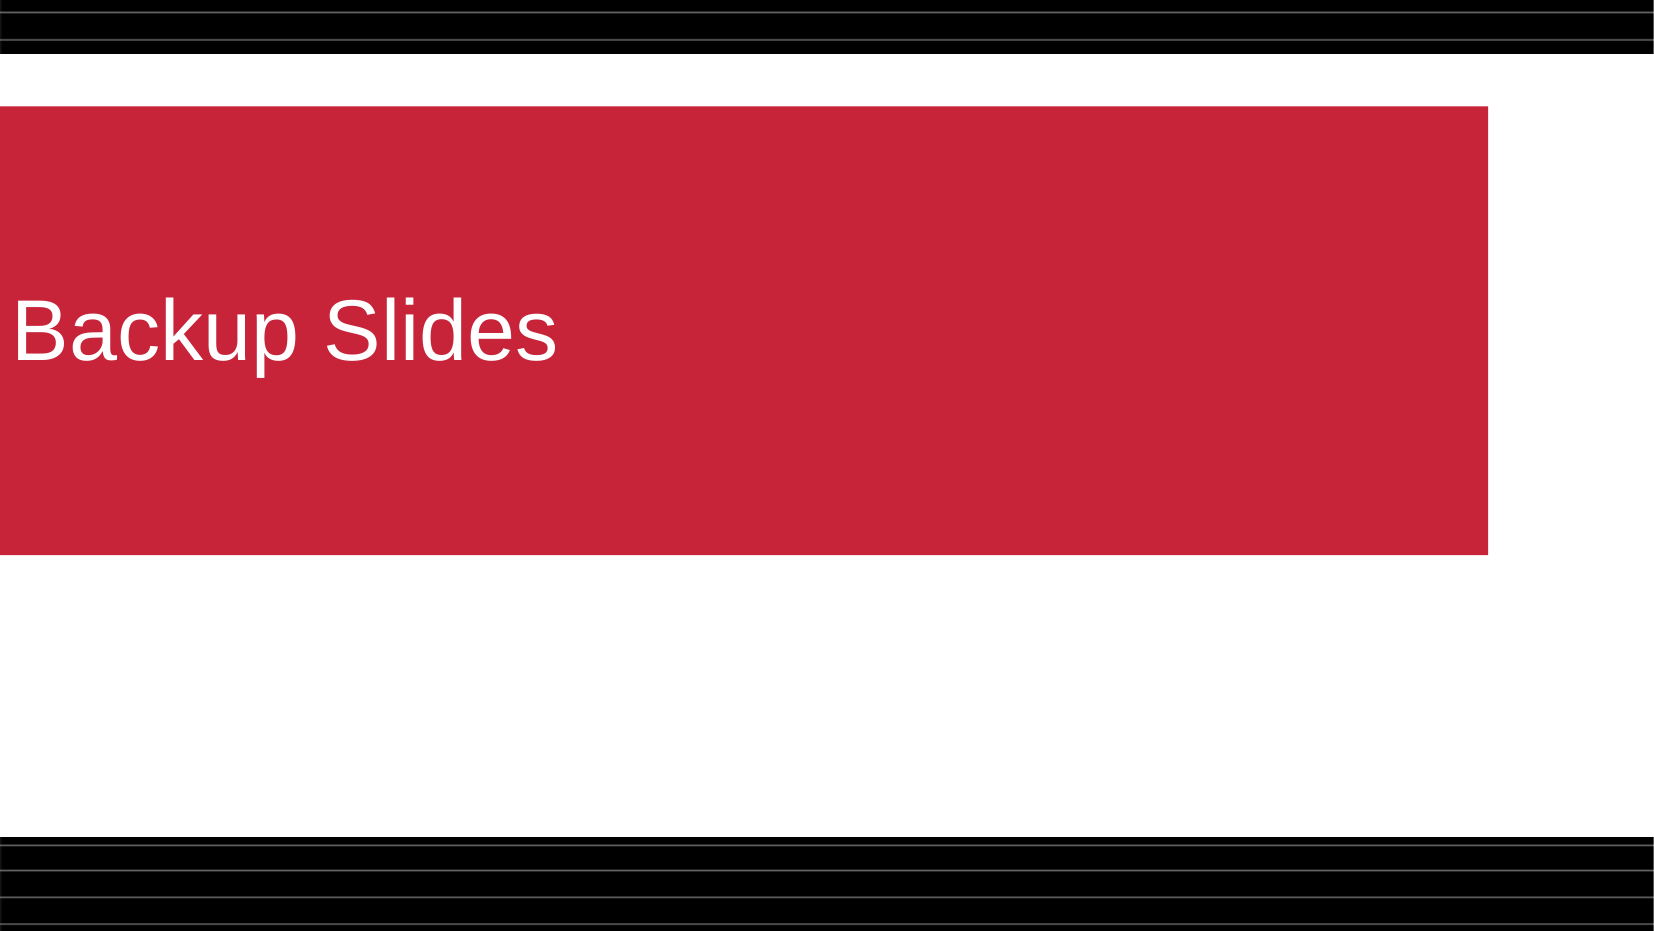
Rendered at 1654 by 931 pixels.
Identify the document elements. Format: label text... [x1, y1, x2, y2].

picture [0, 0, 1654, 54]
title Backup Slides [0, 106, 1489, 556]
picture [0, 837, 1654, 931]
